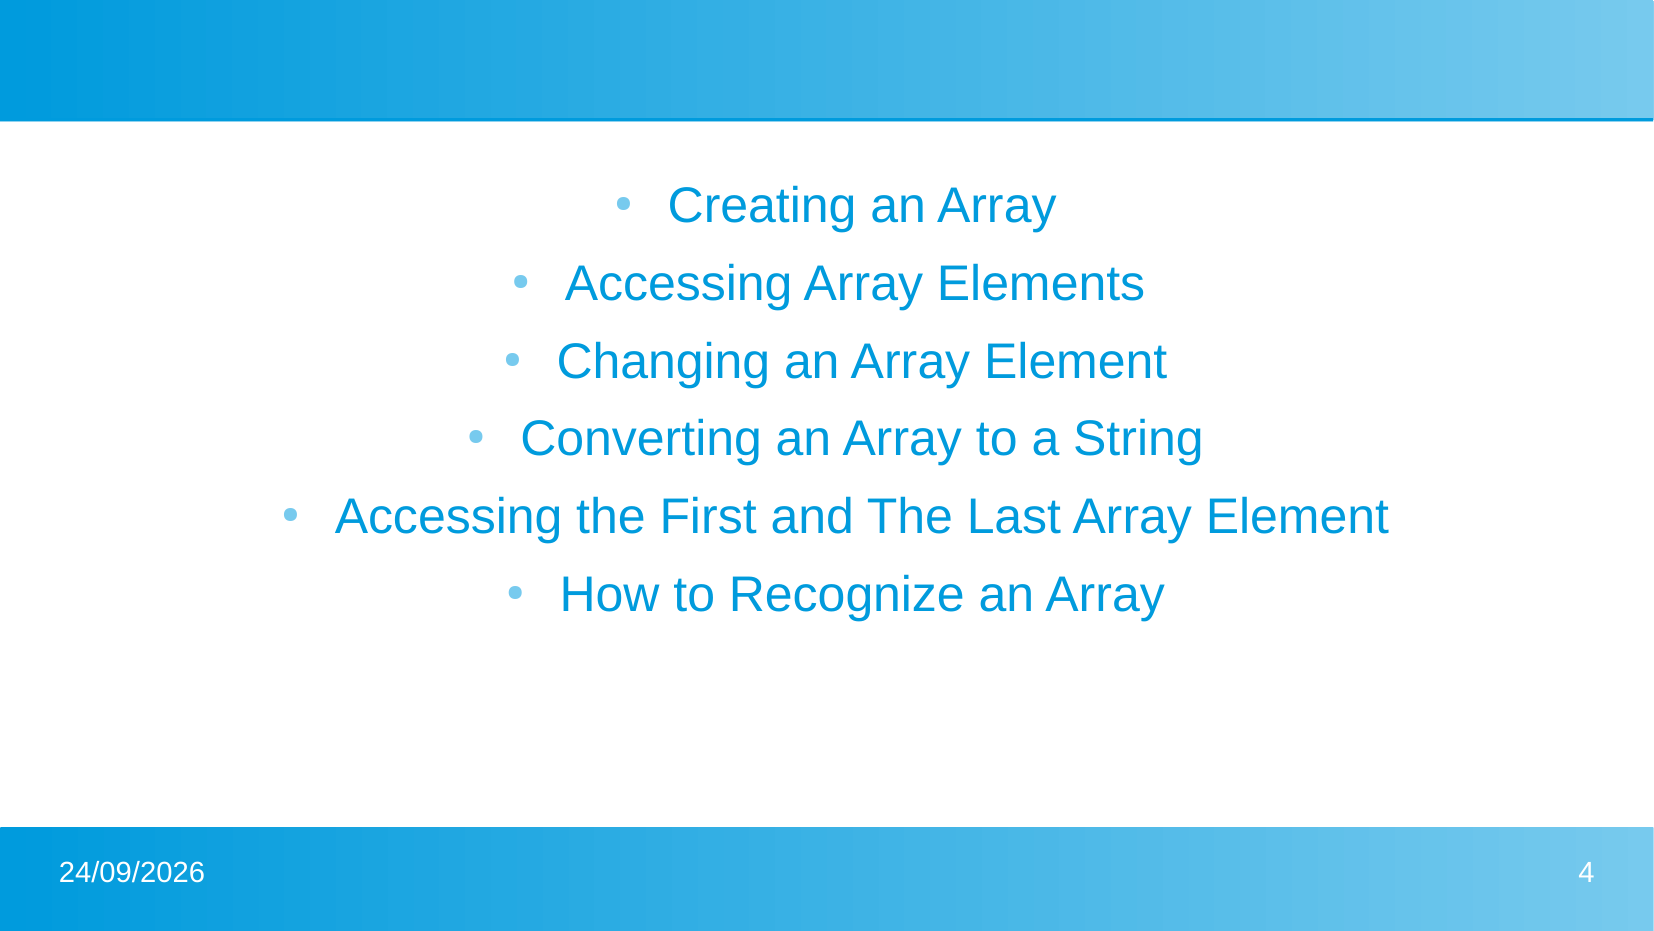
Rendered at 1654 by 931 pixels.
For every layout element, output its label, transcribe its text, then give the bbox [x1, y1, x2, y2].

list Creating an Array Accessing Array Elements Changing an Array Element Converting an Array to a String Accessing the First and The Last Array Element How to Recognize an Array [59, 177, 1595, 768]
